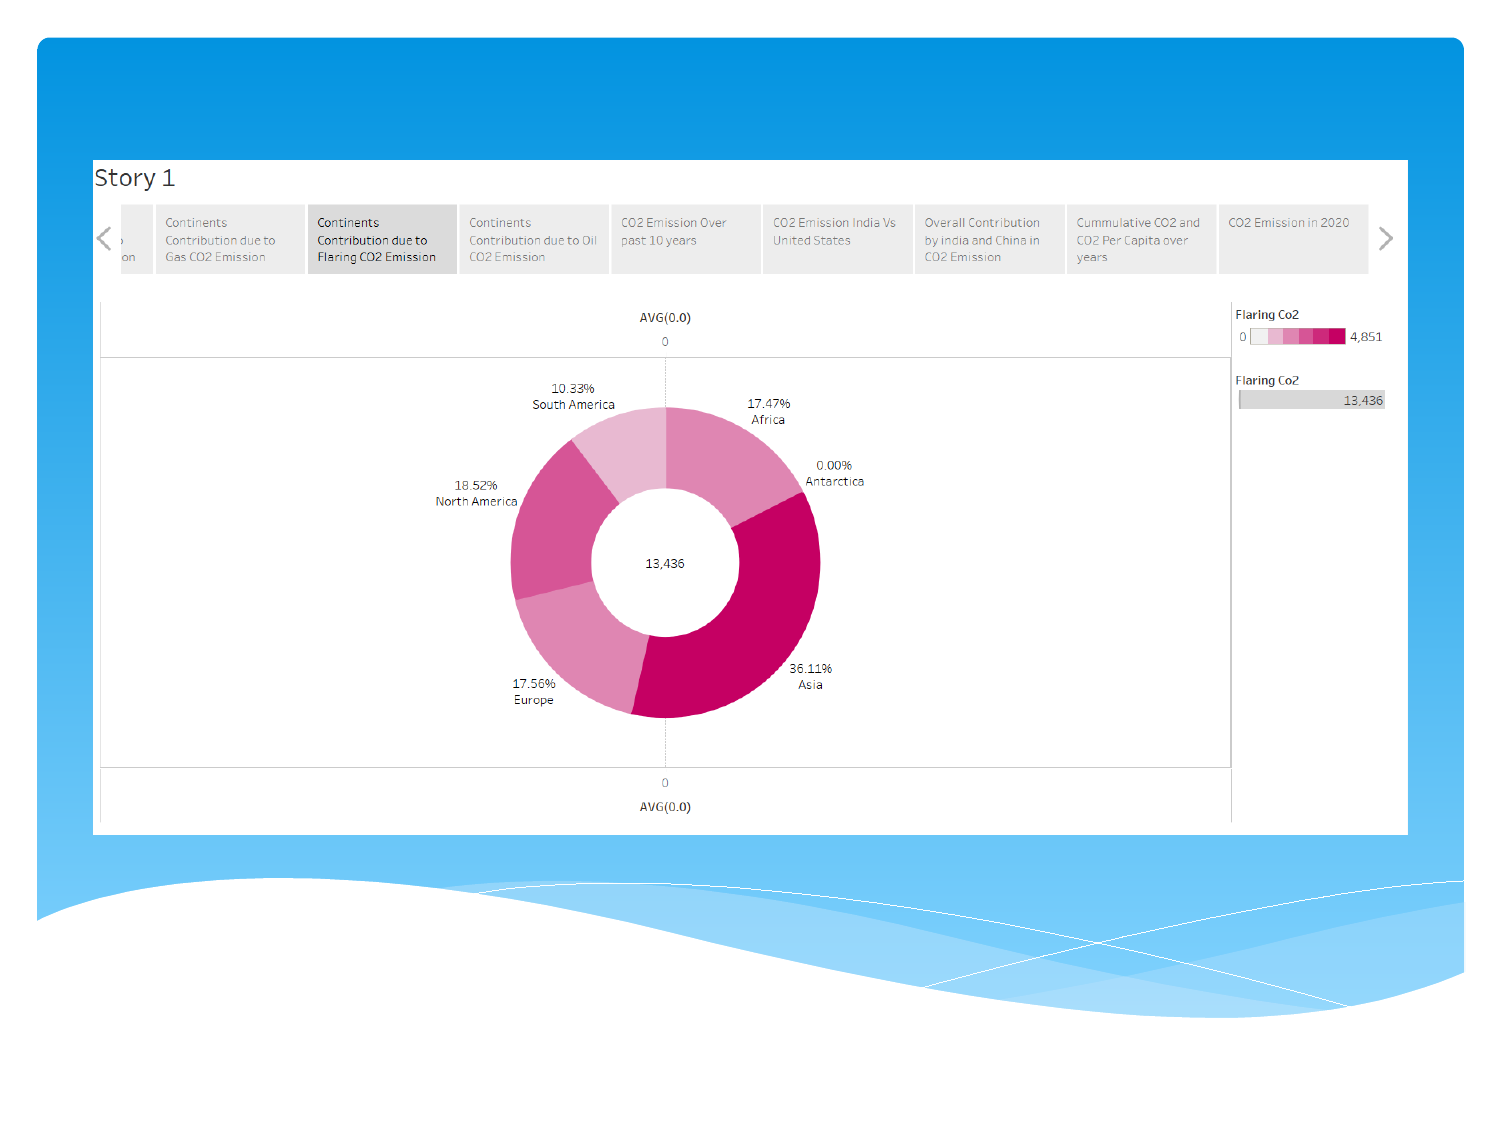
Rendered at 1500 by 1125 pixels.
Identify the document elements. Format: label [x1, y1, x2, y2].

picture [88, 161, 1410, 835]
